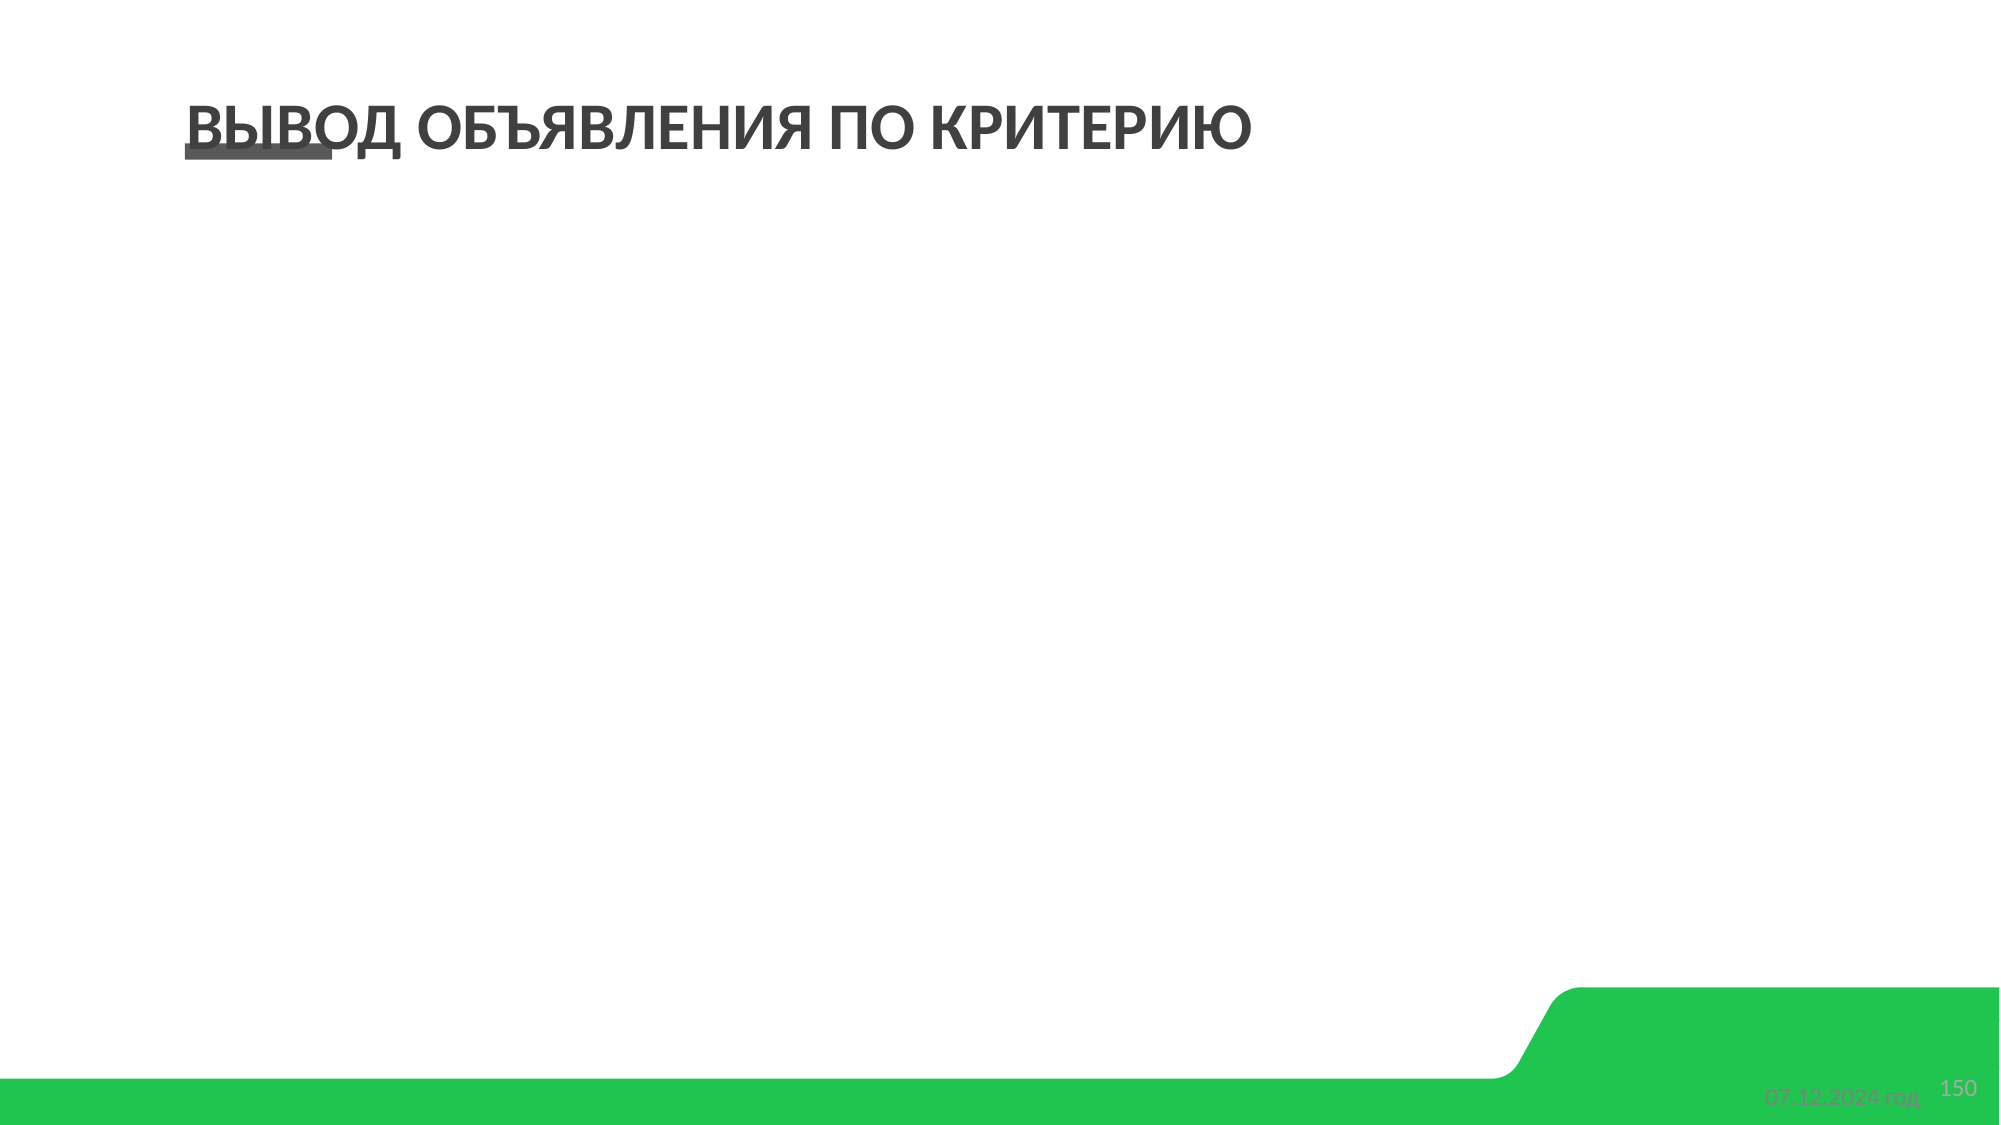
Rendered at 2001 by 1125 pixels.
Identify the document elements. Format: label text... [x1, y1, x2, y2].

title Вывод объявления по критерию [170, 48, 1920, 207]
text_box 07.12.2024 год [1750, 1065, 2000, 1125]
